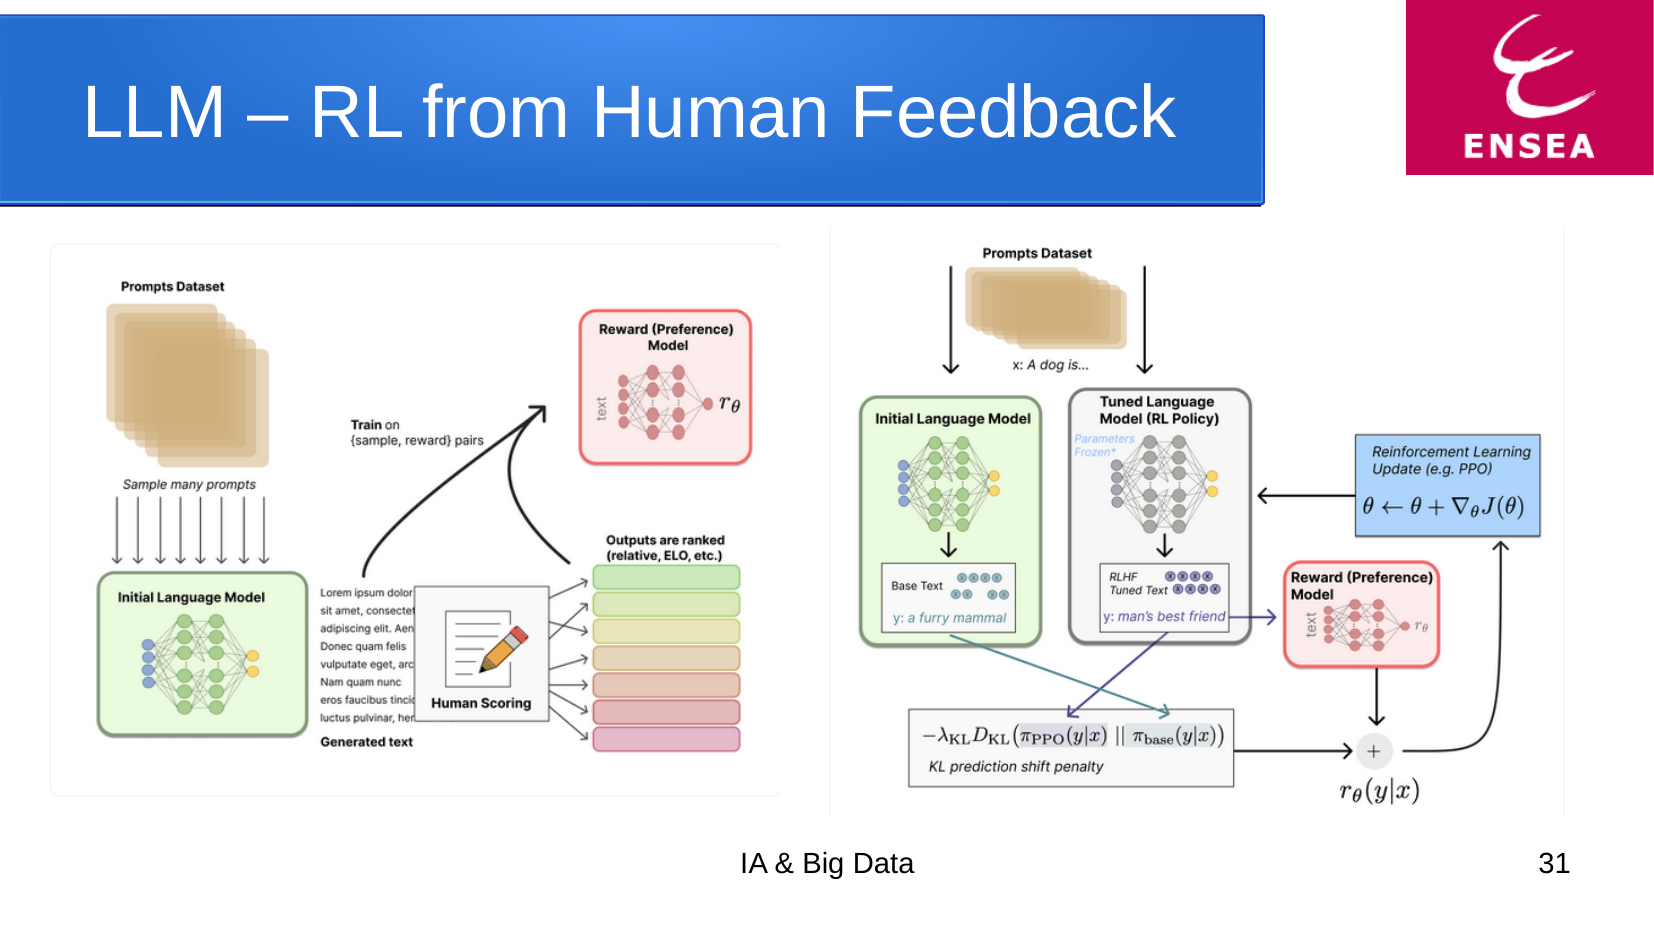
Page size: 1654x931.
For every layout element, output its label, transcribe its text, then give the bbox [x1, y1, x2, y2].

picture [23, 239, 781, 804]
picture [1406, 0, 1654, 175]
title LLM – RL from Human Feedback [82, 35, 1235, 189]
picture [782, 227, 1588, 817]
